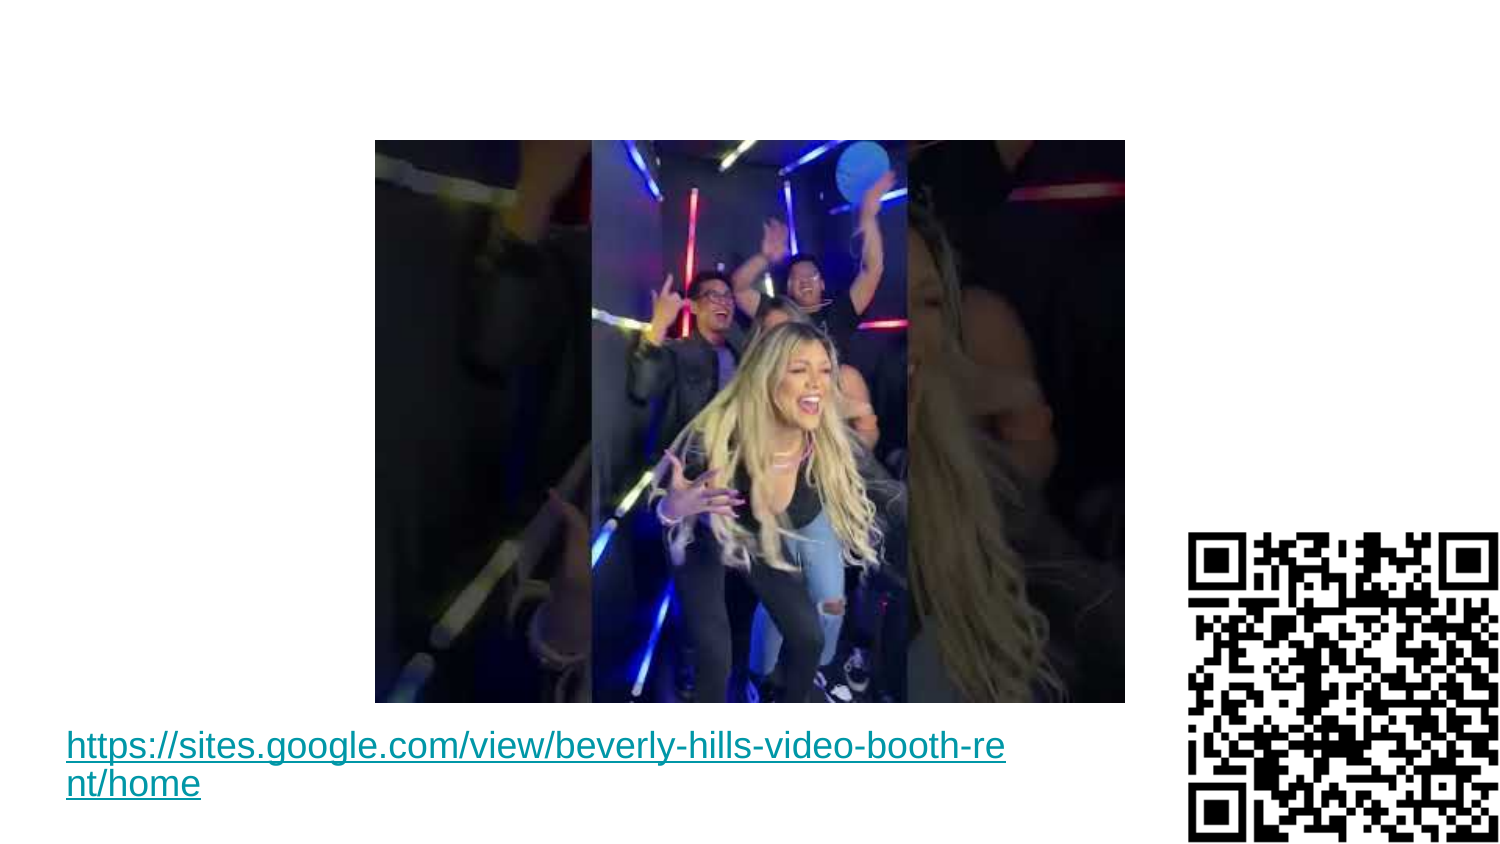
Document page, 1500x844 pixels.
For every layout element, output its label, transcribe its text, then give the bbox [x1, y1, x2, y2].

picture [375, 140, 1125, 704]
list https://sites.google.com/view/beverly-hills-video-booth-rent/home [51, 694, 1036, 794]
picture [1187, 531, 1500, 844]
